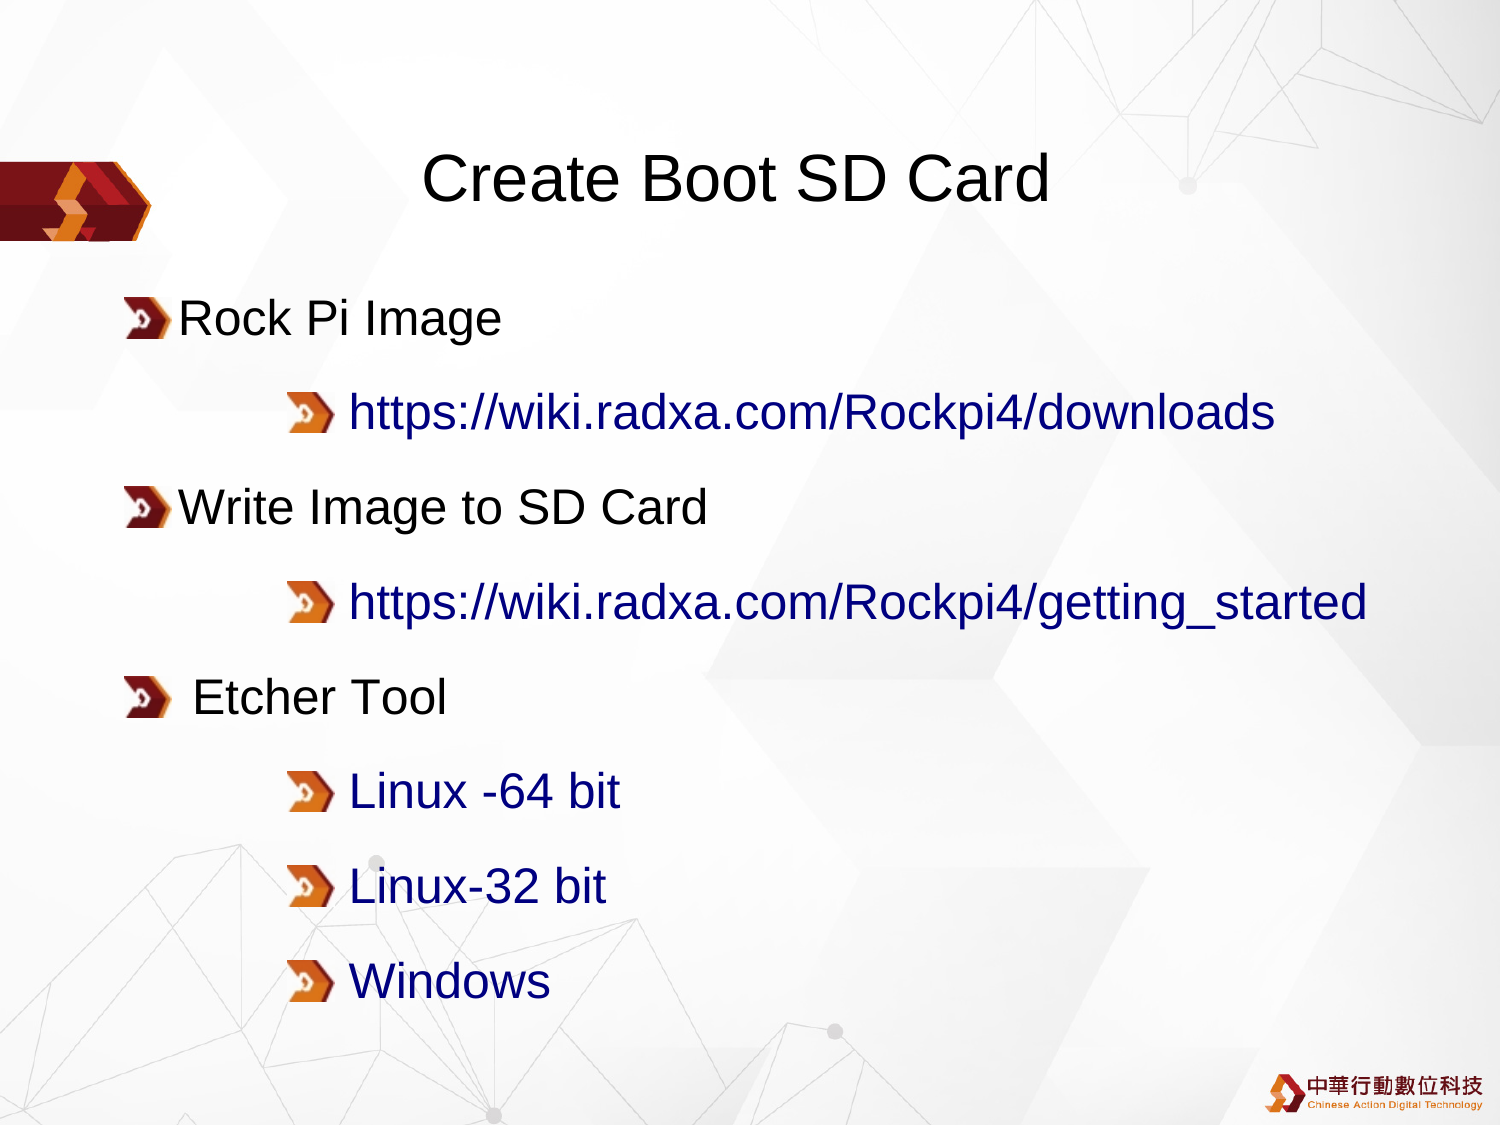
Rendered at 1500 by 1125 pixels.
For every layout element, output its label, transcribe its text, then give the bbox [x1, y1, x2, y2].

title Create Boot SD Card [107, 101, 1367, 255]
list Rock Pi Image https://wiki.radxa.com/Rockpi4/downloads Write Image to SD Card https://wiki.radxa.com/Rockpi4/getting_started Etcher Tool Linux -64 bit Linux-32 bit Windows [107, 290, 1425, 1045]
picture [0, 0, 1500, 1125]
